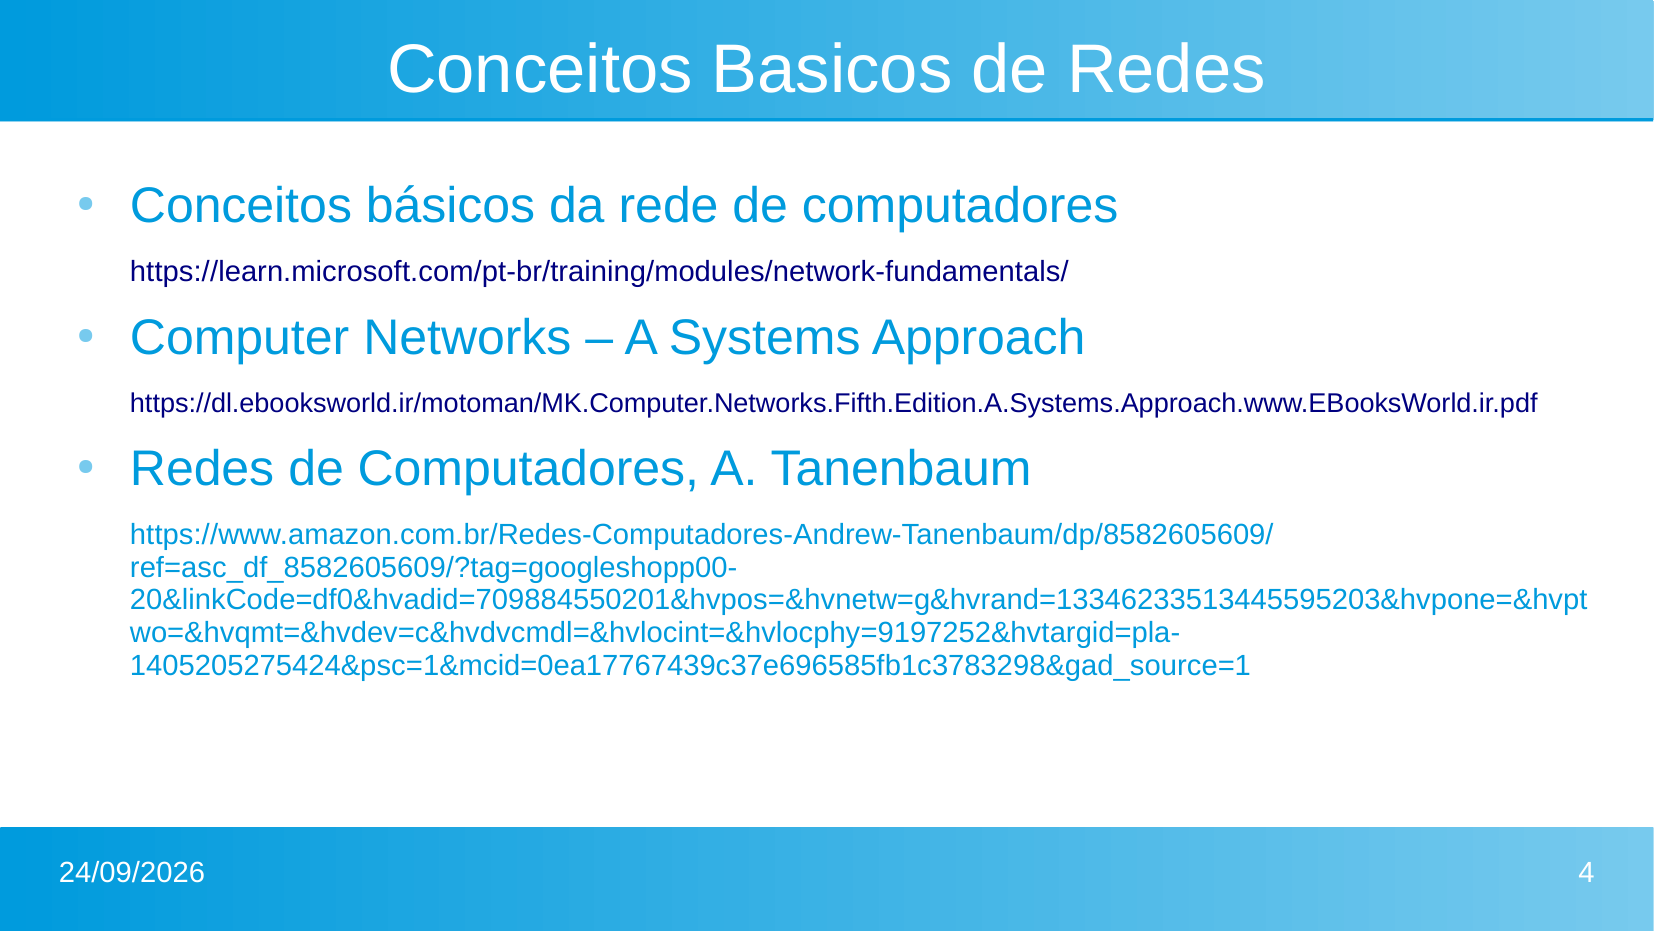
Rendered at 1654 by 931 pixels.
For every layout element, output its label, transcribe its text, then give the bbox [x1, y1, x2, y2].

title Conceitos Basicos de Redes [59, 29, 1595, 108]
list Conceitos básicos da rede de computadores https://learn.microsoft.com/pt-br/training/modules/network-fundamentals/ Computer Networks – A Systems Approach https://dl.ebooksworld.ir/motoman/MK.Computer.Networks.Fifth.Edition.A.Systems.Approach.www.EBooksWorld.ir.pdf Redes de Computadores, A. Tanenbaum https://www.amazon.com.br/Redes-Computadores-Andrew-Tanenbaum/dp/8582605609/ref=asc_df_8582605609/?tag=googleshopp00-20&linkCode=df0&hvadid=709884550201&hvpos=&hvnetw=g&hvrand=13346233513445595203&hvpone=&hvptwo=&hvqmt=&hvdev=c&hvdvcmdl=&hvlocint=&hvlocphy=9197252&hvtargid=pla-1405205275424&psc=1&mcid=0ea17767439c37e696585fb1c3783298&gad_source=1 [59, 177, 1595, 266]
